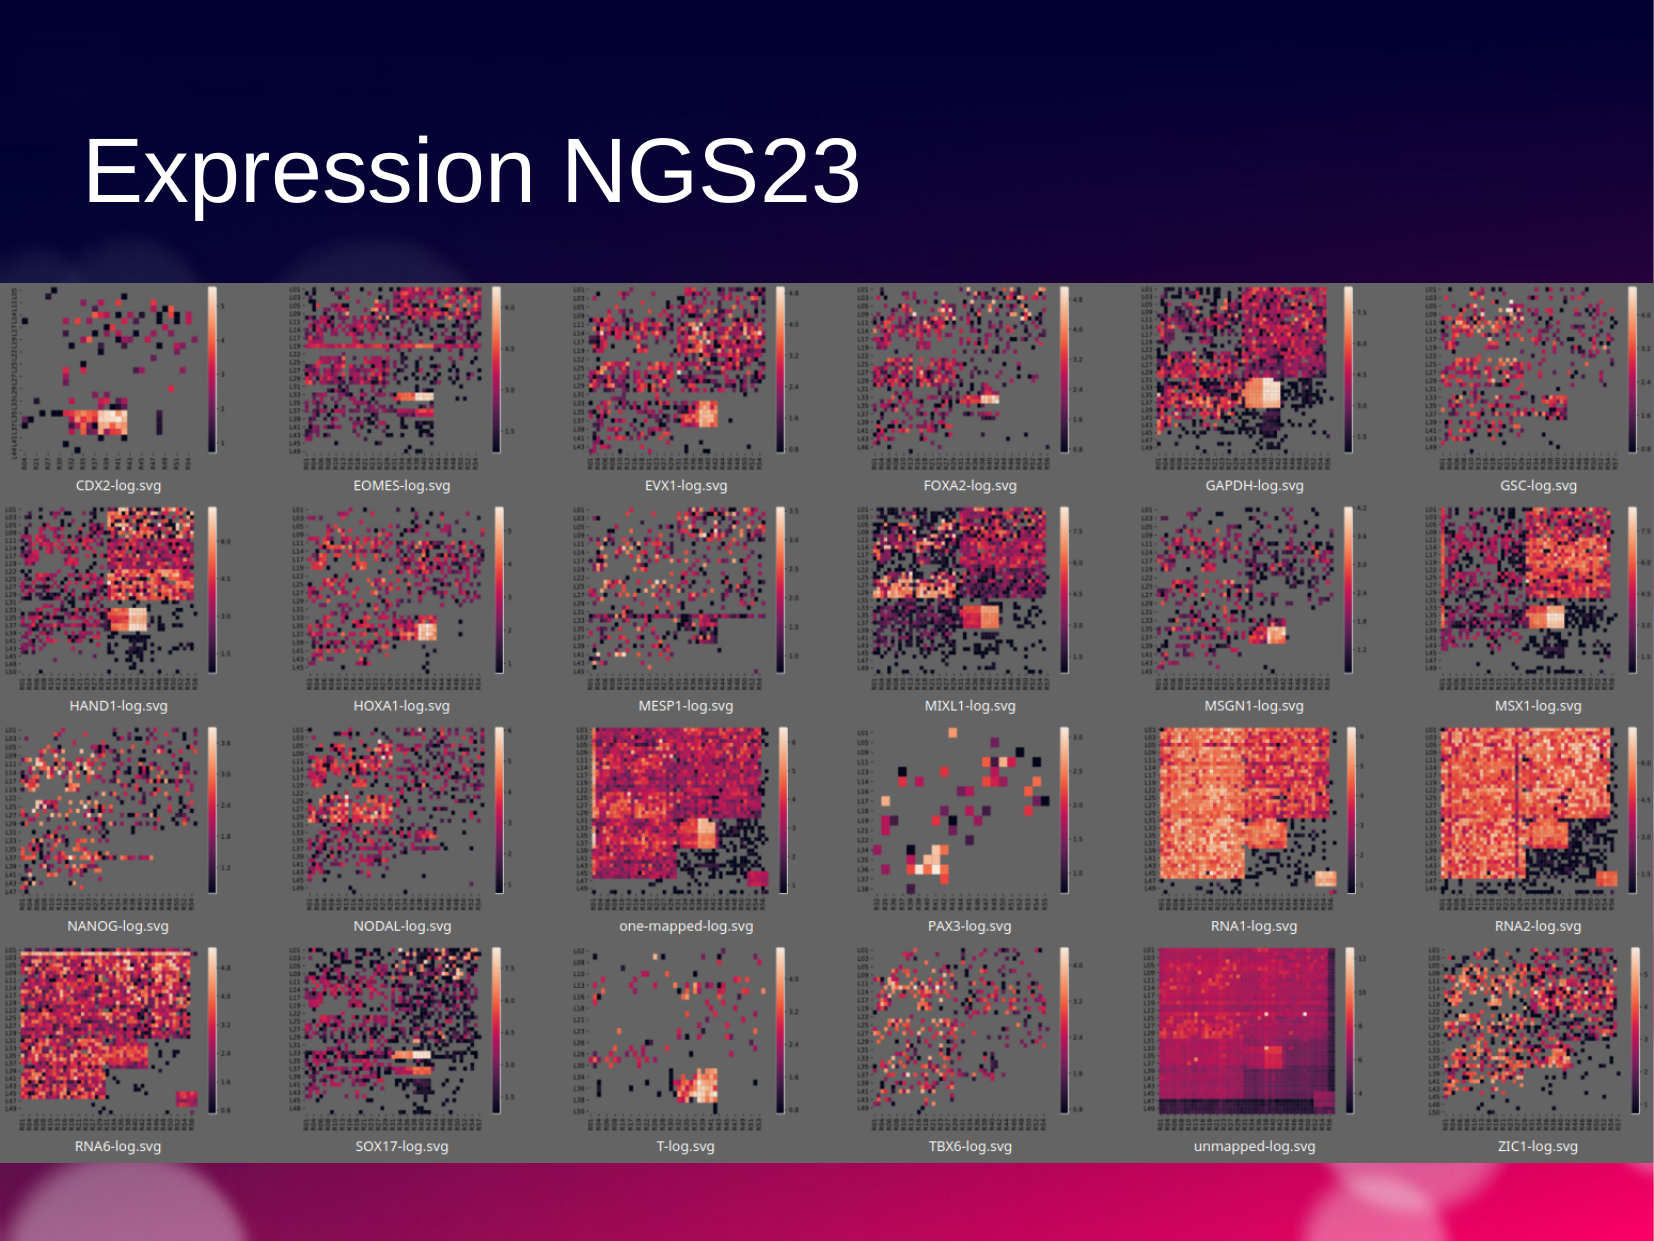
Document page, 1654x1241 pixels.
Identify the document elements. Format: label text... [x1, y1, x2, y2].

picture [0, 0, 1654, 1241]
title Expression NGS23 [82, 67, 1571, 275]
